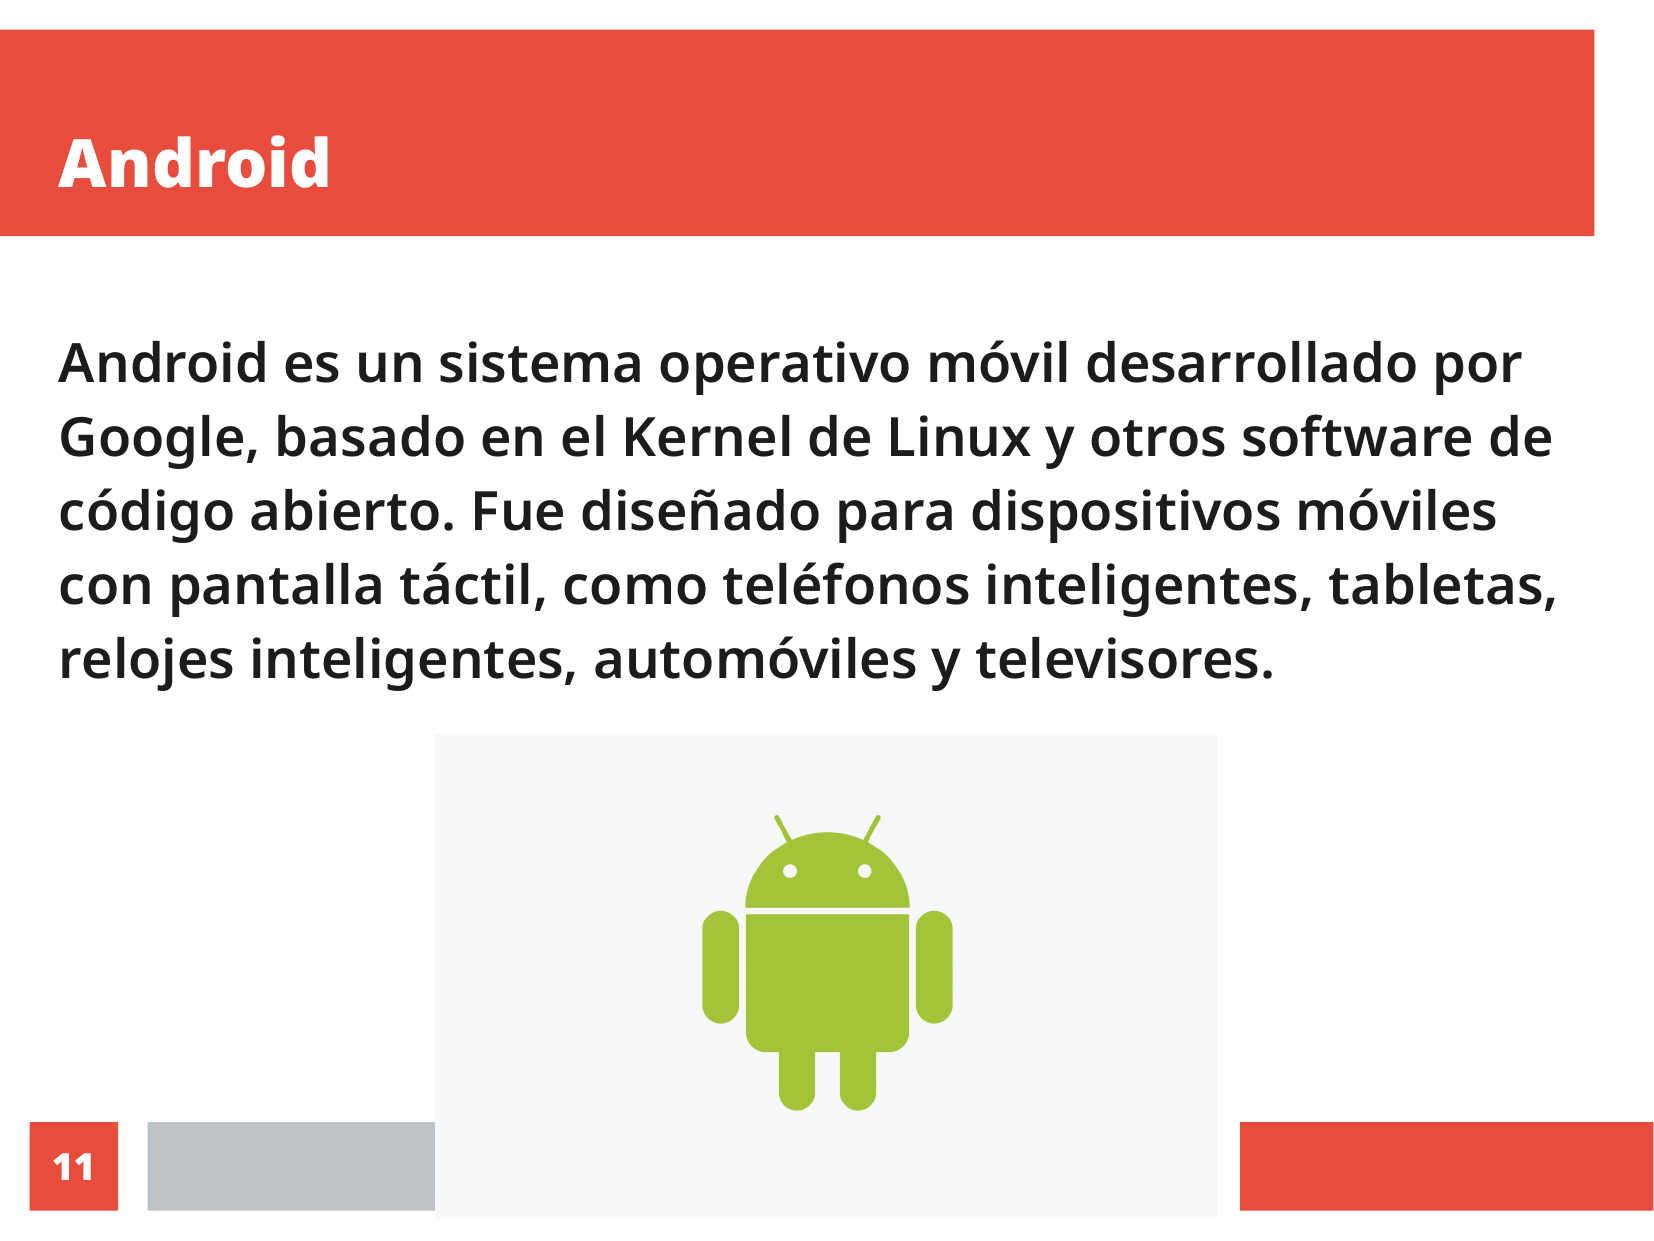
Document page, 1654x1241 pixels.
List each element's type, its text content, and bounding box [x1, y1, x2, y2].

picture [435, 734, 1217, 1218]
list Android es un sistema operativo móvil desarrollado por Google, basado en el Kernel de Linux y otros software de código abierto. Fue diseñado para dispositivos móviles con pantalla táctil, como teléfonos inteligentes, tabletas, relojes inteligentes, automóviles y televisores. [59, 324, 1565, 1093]
title Android [59, 59, 1595, 207]
